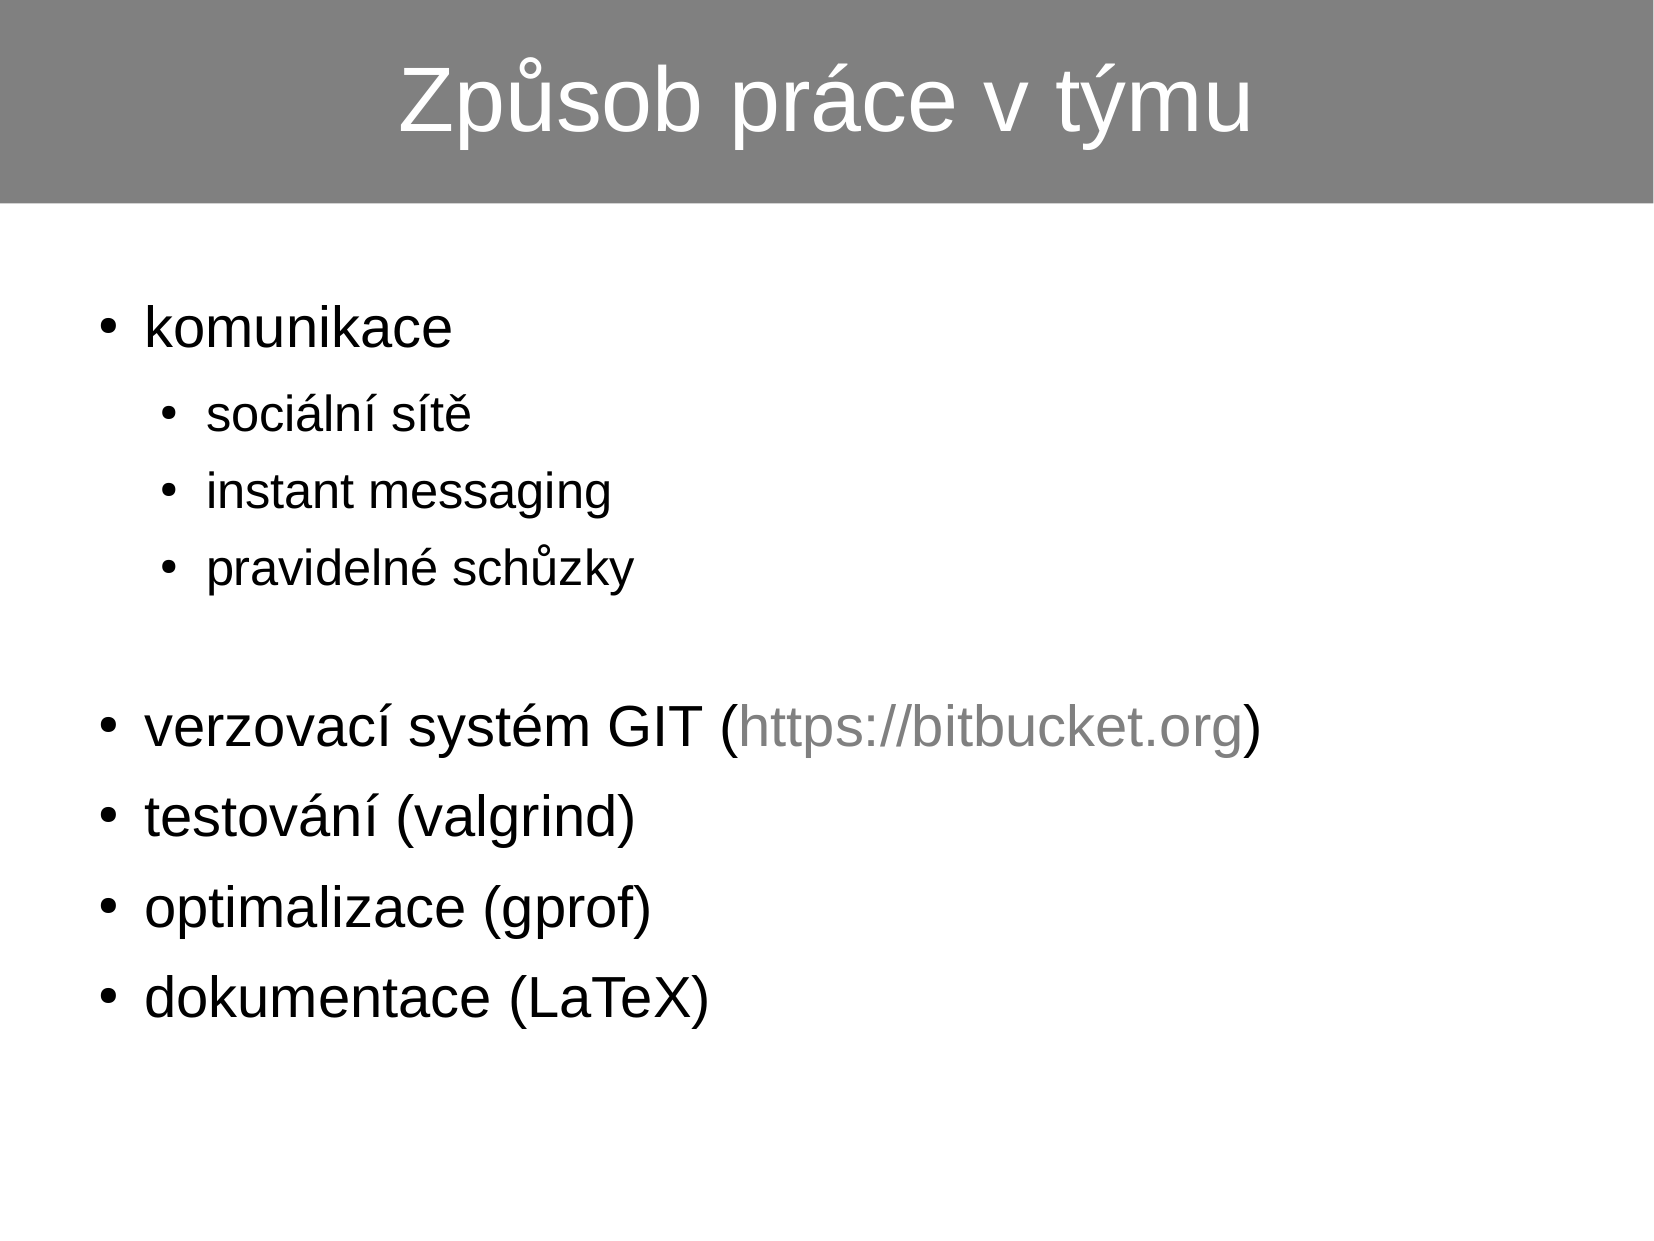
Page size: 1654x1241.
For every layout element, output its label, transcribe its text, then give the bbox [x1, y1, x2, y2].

title Způsob práce v týmu [0, 0, 1654, 204]
list komunikace sociální sítě instant messaging pravidelné schůzky verzovací systém GIT (https://bitbucket.org) testování (valgrind) optimalizace (gprof) dokumentace (LaTeX) [82, 295, 1571, 1032]
